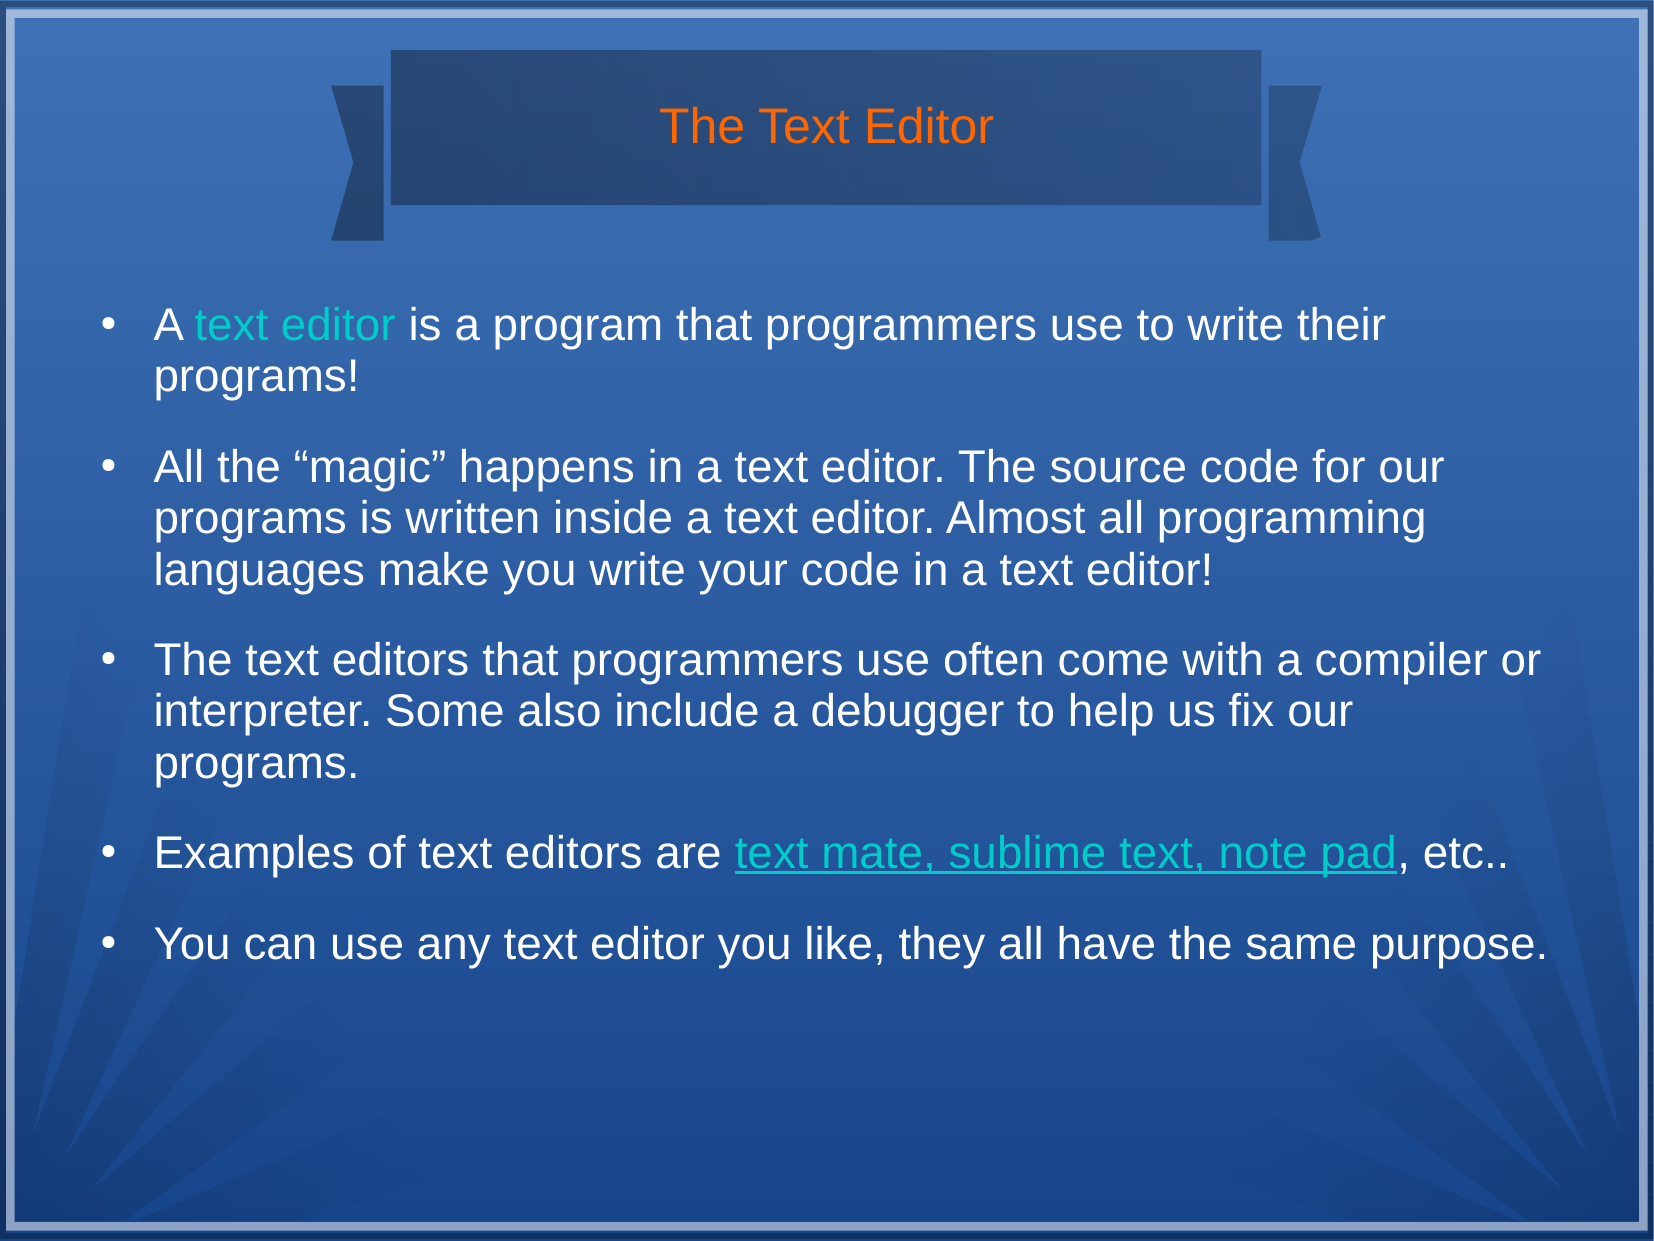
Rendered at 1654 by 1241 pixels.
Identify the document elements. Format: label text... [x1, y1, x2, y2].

list A text editor is a program that programmers use to write their programs! All the “magic” happens in a text editor. The source code for our programs is written inside a text editor. Almost all programming languages make you write your code in a text editor! The text editors that programmers use often come with a compiler or interpreter. Some also include a debugger to help us fix our programs. Examples of text editors are text mate, sublime text, note pad, etc.. You can use any text editor you like, they all have the same purpose. [82, 299, 1571, 1241]
title The Text Editor [389, 47, 1264, 205]
